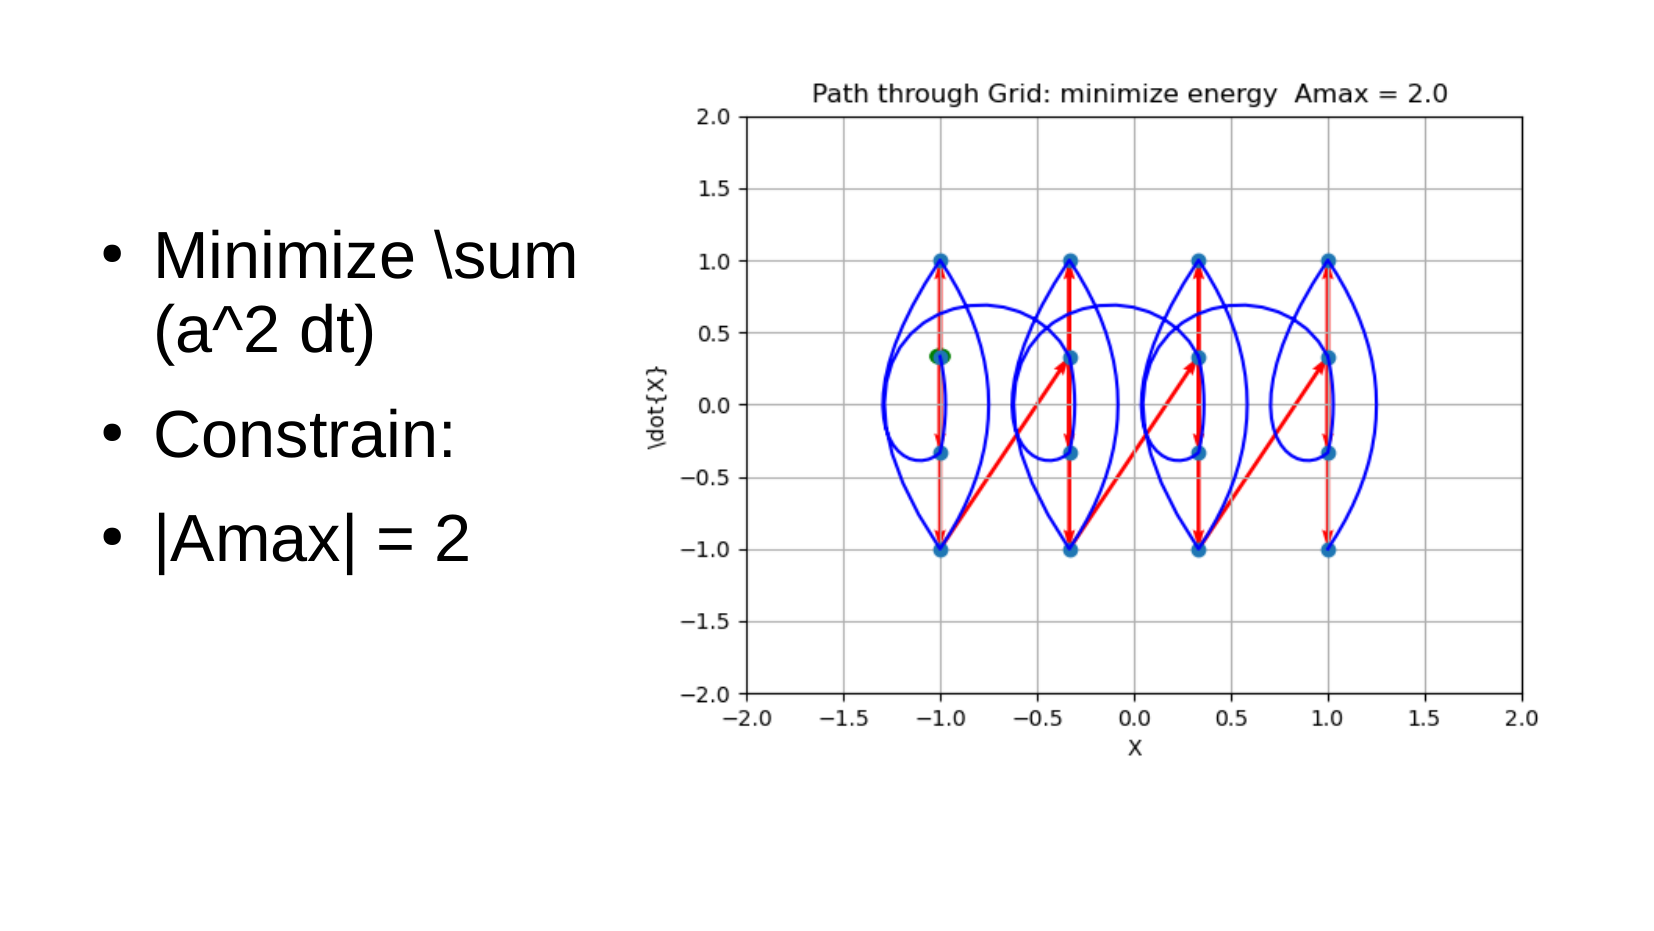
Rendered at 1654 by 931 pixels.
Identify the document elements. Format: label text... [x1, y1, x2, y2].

picture [637, 37, 1572, 762]
list Minimize \sum (a^2 dt) Constrain: |Amax| = 2 [82, 217, 601, 758]
